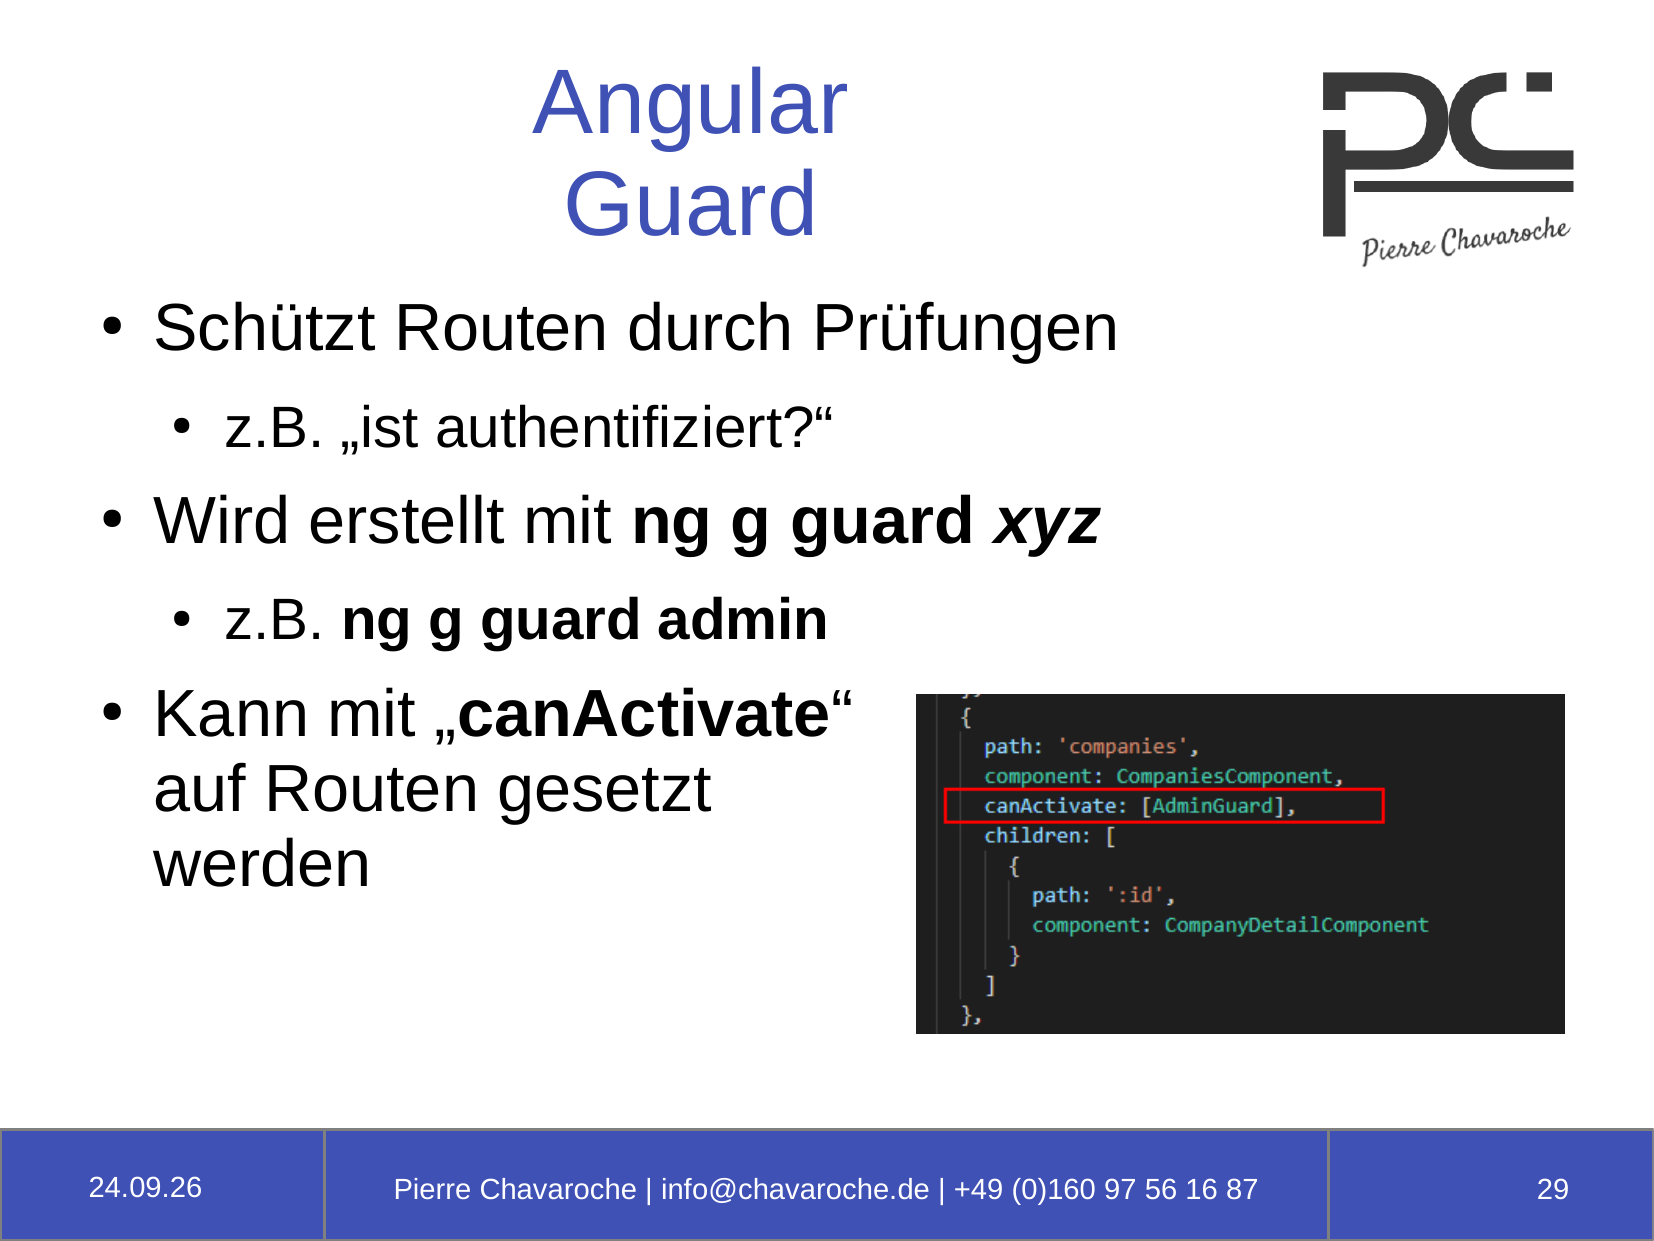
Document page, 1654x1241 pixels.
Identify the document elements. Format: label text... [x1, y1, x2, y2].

picture [916, 694, 1565, 1034]
picture [1307, 29, 1589, 311]
list Schützt Routen durch Prüfungen z.B. „ist authentifiziert?“ Wird erstellt mit ng g guard xyz z.B. ng g guard admin Kann mit „canActivate“ auf Routen gesetzt werden [82, 290, 1571, 1109]
title Angular Guard [82, 49, 1300, 257]
